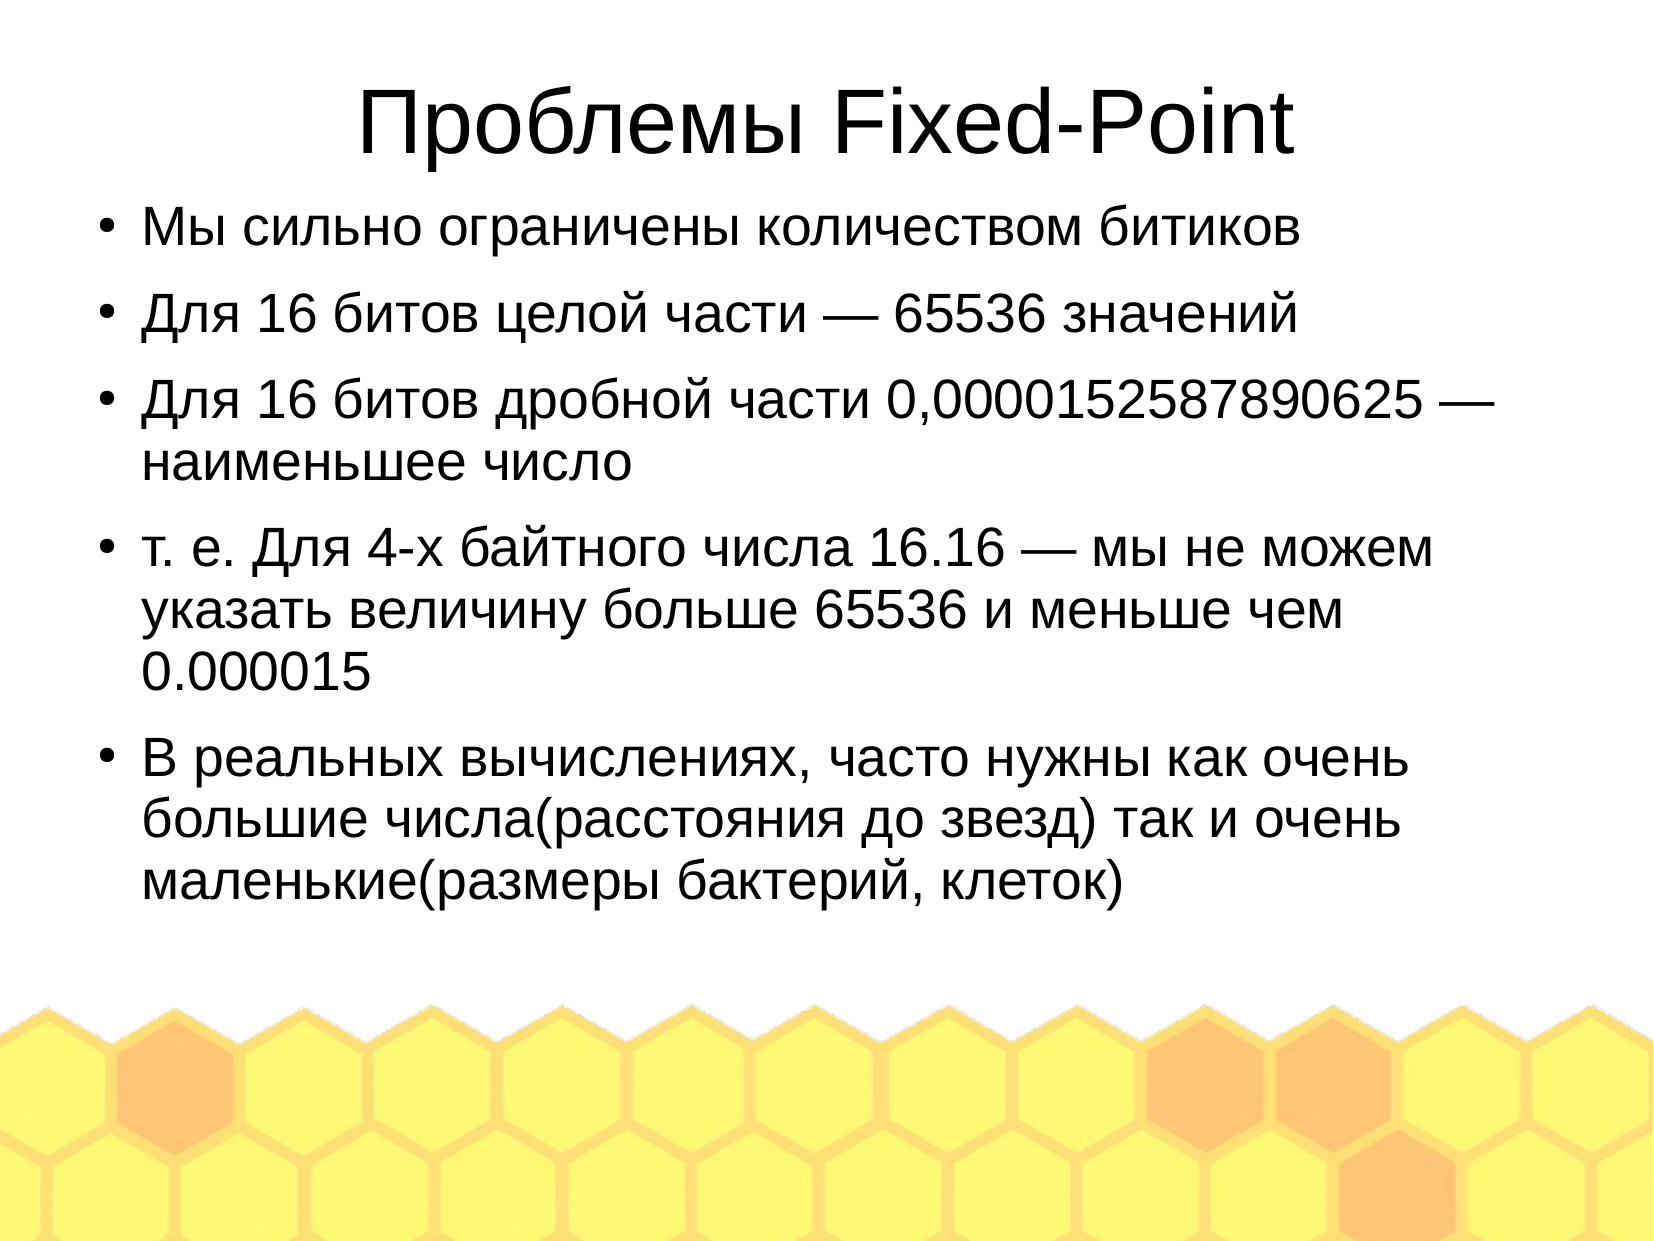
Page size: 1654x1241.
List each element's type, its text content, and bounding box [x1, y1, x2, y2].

list Мы сильно ограничены количеством битиков Для 16 битов целой части — 65536 значений Для 16 битов дробной части 0,0000152587890625 — наименьшее число т. е. Для 4-х байтного числа 16.16 — мы не можем указать величину больше 65536 и меньше чем 0.000015 В реальных вычислениях, часто нужны как очень большие числа(расстояния до звезд) так и очень маленькие(размеры бактерий, клеток) [82, 195, 1571, 916]
picture [0, 1001, 1654, 1241]
title Проблемы Fixed-Point [82, 17, 1571, 195]
